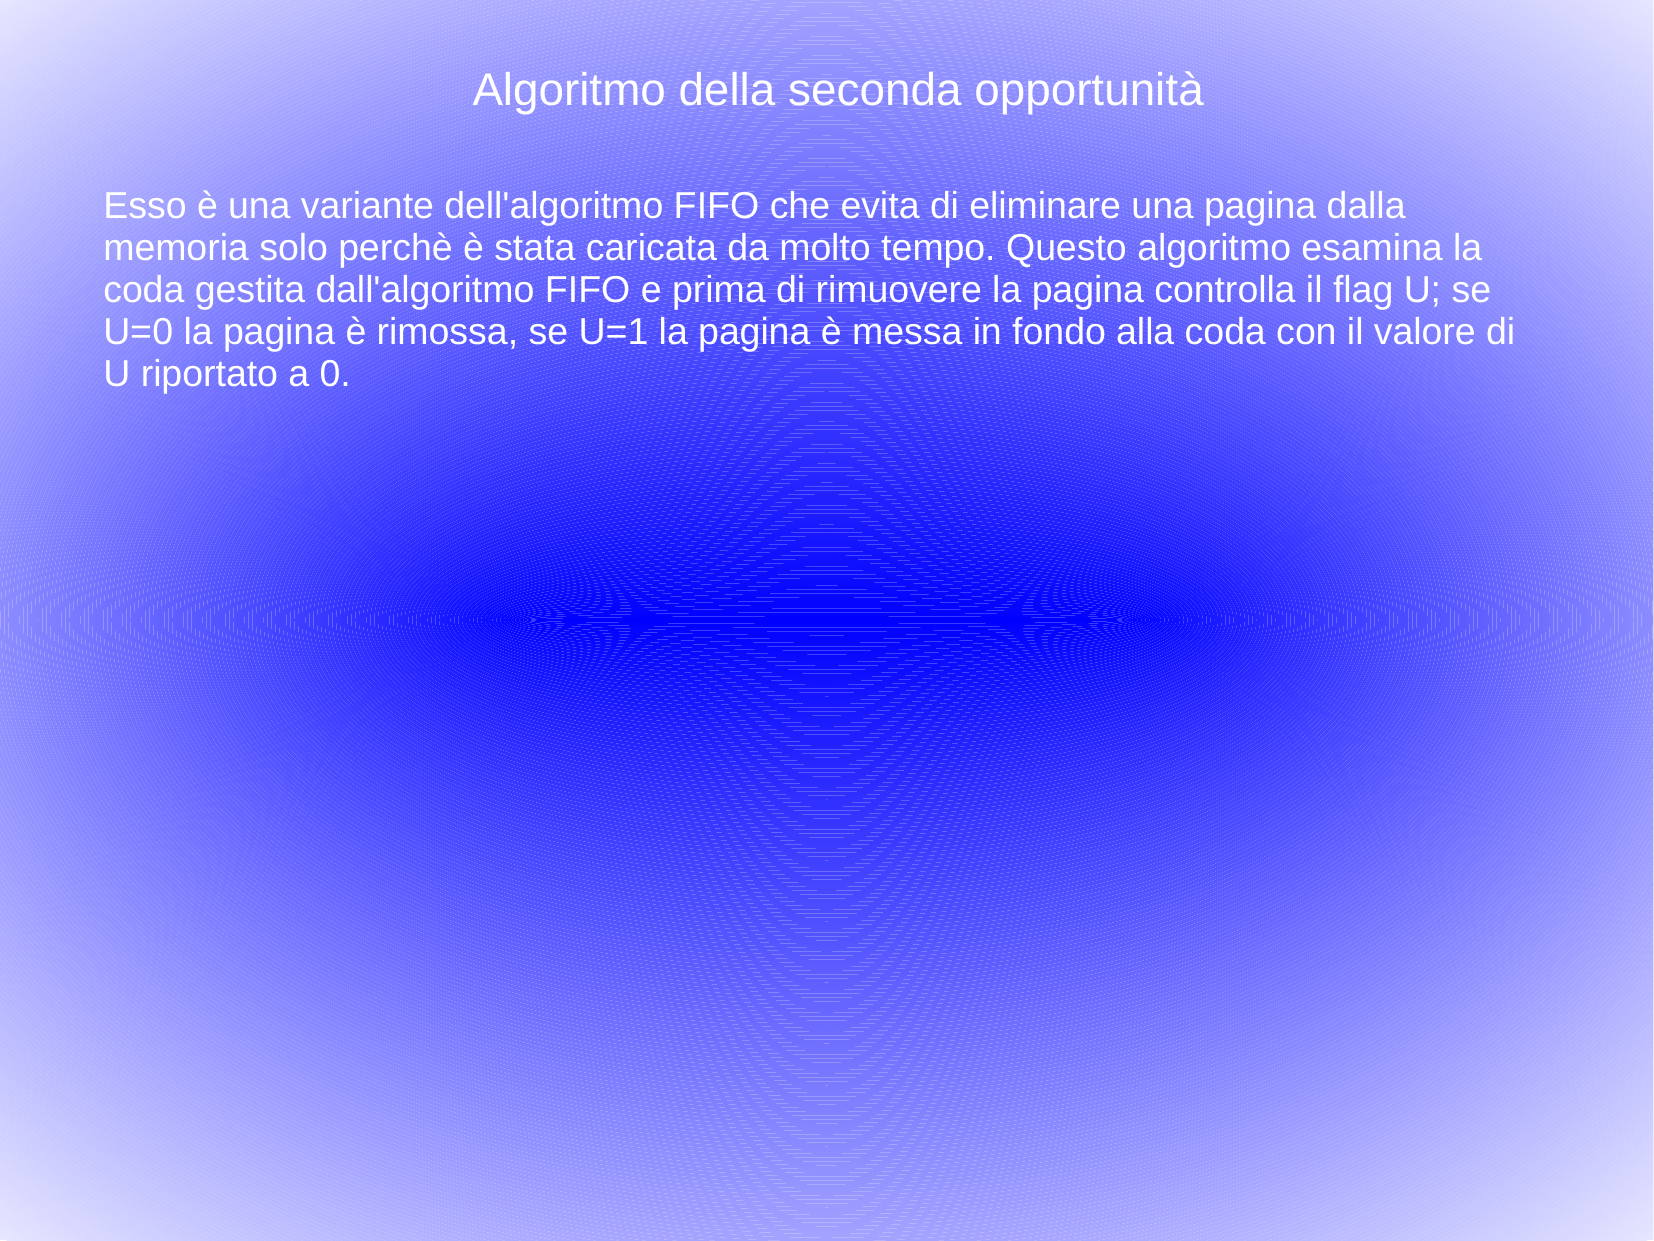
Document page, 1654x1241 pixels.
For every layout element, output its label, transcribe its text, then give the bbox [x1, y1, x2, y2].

text_box Esso è una variante dell'algoritmo FIFO che evita di eliminare una pagina dalla memoria solo perchè è stata caricata da molto tempo. Questo algoritmo esamina la coda gestita dall'algoritmo FIFO e prima di rimuovere la pagina controlla il flag U; se U=0 la pagina è rimossa, se U=1 la pagina è messa in fondo alla coda con il valore di U riportato a 0. [88, 177, 1565, 403]
text_box Algoritmo della seconda opportunità [424, 56, 1252, 123]
